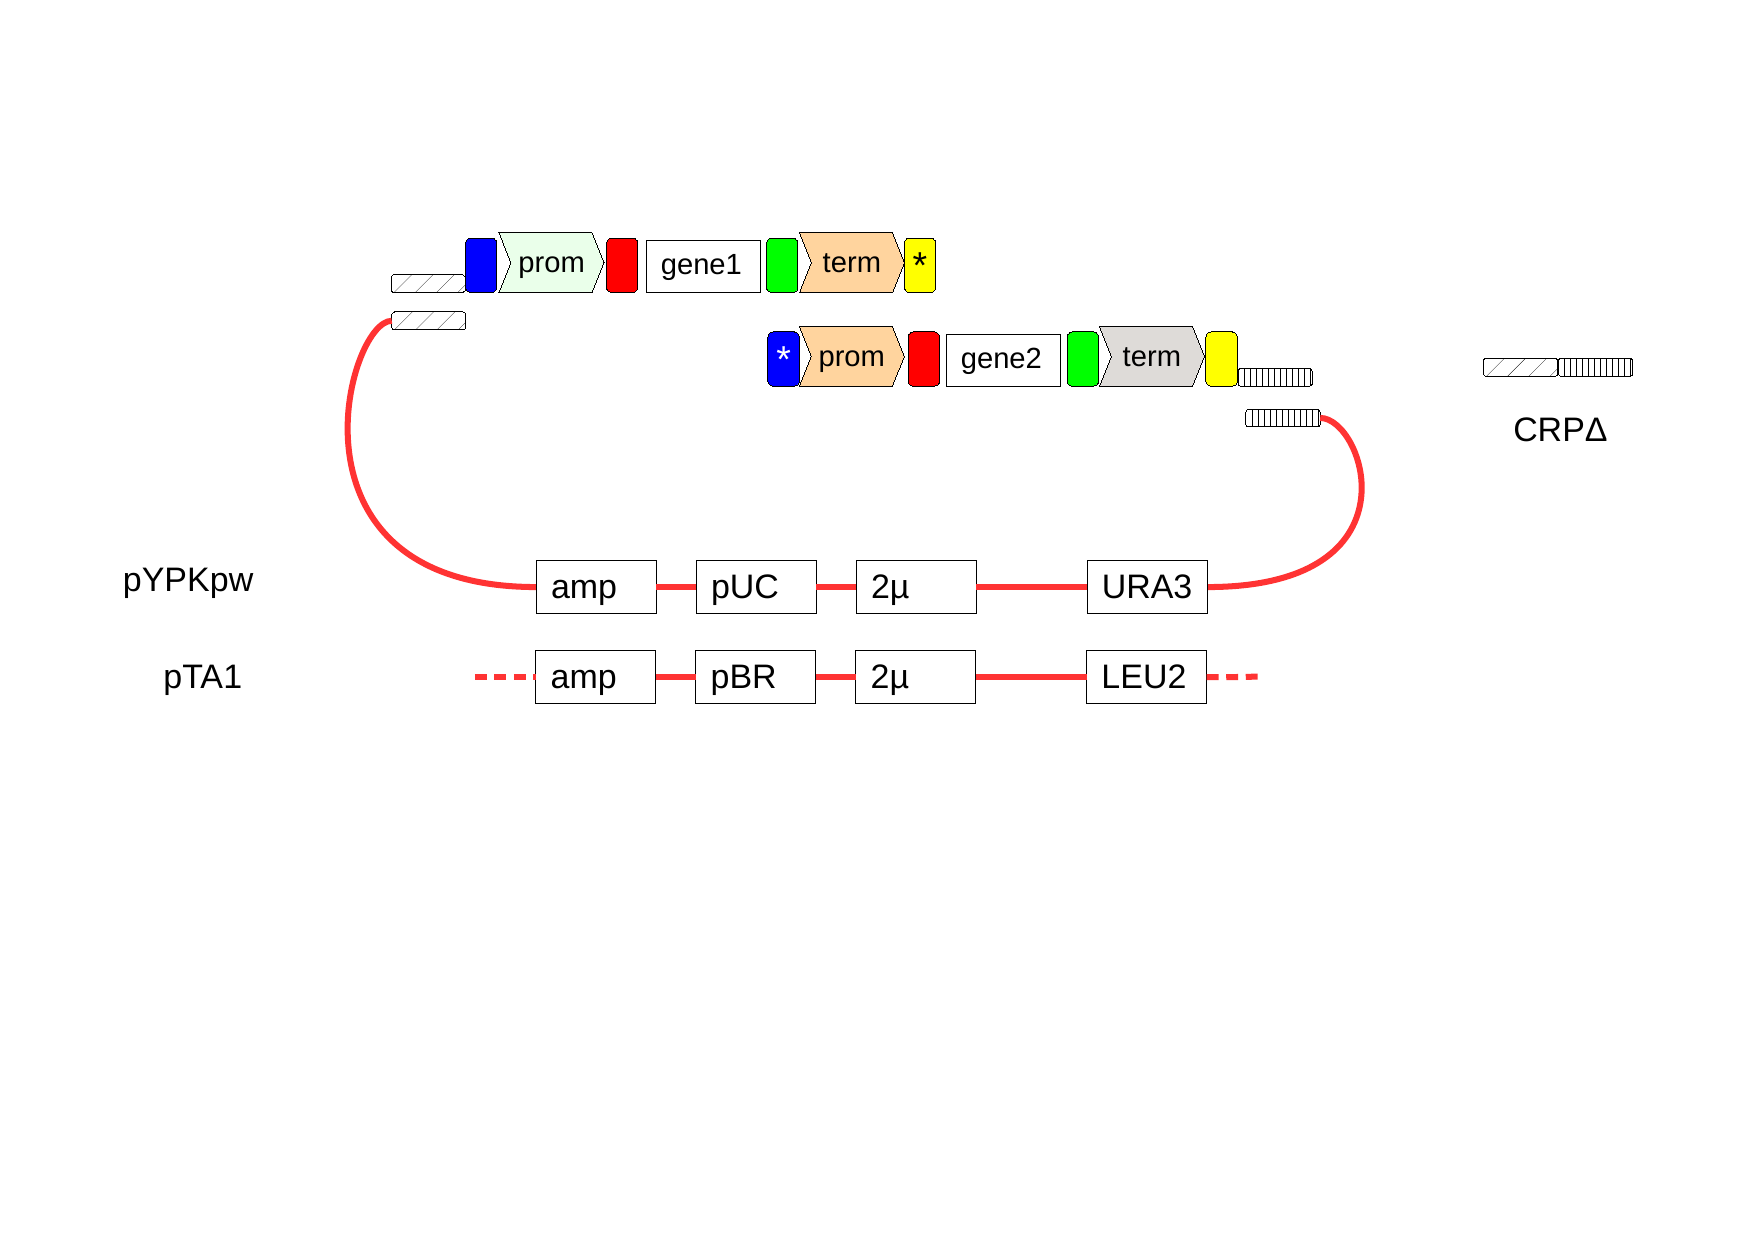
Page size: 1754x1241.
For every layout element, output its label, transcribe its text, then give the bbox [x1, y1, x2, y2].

text_box [1483, 358, 1633, 377]
text_box amp [535, 650, 656, 704]
text_box term [799, 232, 904, 293]
text_box * [904, 238, 936, 293]
text_box pTA1 [148, 650, 269, 704]
text_box pYPKpw [108, 553, 269, 607]
text_box CRPΔ [1498, 403, 1649, 457]
text_box LEU2 [1086, 650, 1207, 704]
text_box 2µ [856, 560, 977, 614]
text_box [606, 238, 638, 293]
text_box [1067, 331, 1099, 387]
text_box URA3 [1087, 560, 1208, 614]
text_box gene2 [946, 334, 1061, 387]
text_box [1205, 331, 1313, 387]
text_box prom [799, 326, 905, 387]
text_box term [1099, 326, 1205, 387]
text_box gene1 [646, 240, 761, 293]
text_box 2µ [855, 650, 976, 704]
text_box prom [498, 232, 605, 293]
text_box pBR [695, 650, 816, 704]
text_box [1245, 409, 1321, 427]
text_box pUC [696, 560, 817, 614]
text_box [766, 238, 798, 293]
text_box * [767, 331, 800, 387]
text_box [391, 238, 497, 293]
text_box [908, 331, 940, 387]
text_box [391, 311, 466, 330]
text_box amp [536, 560, 657, 614]
